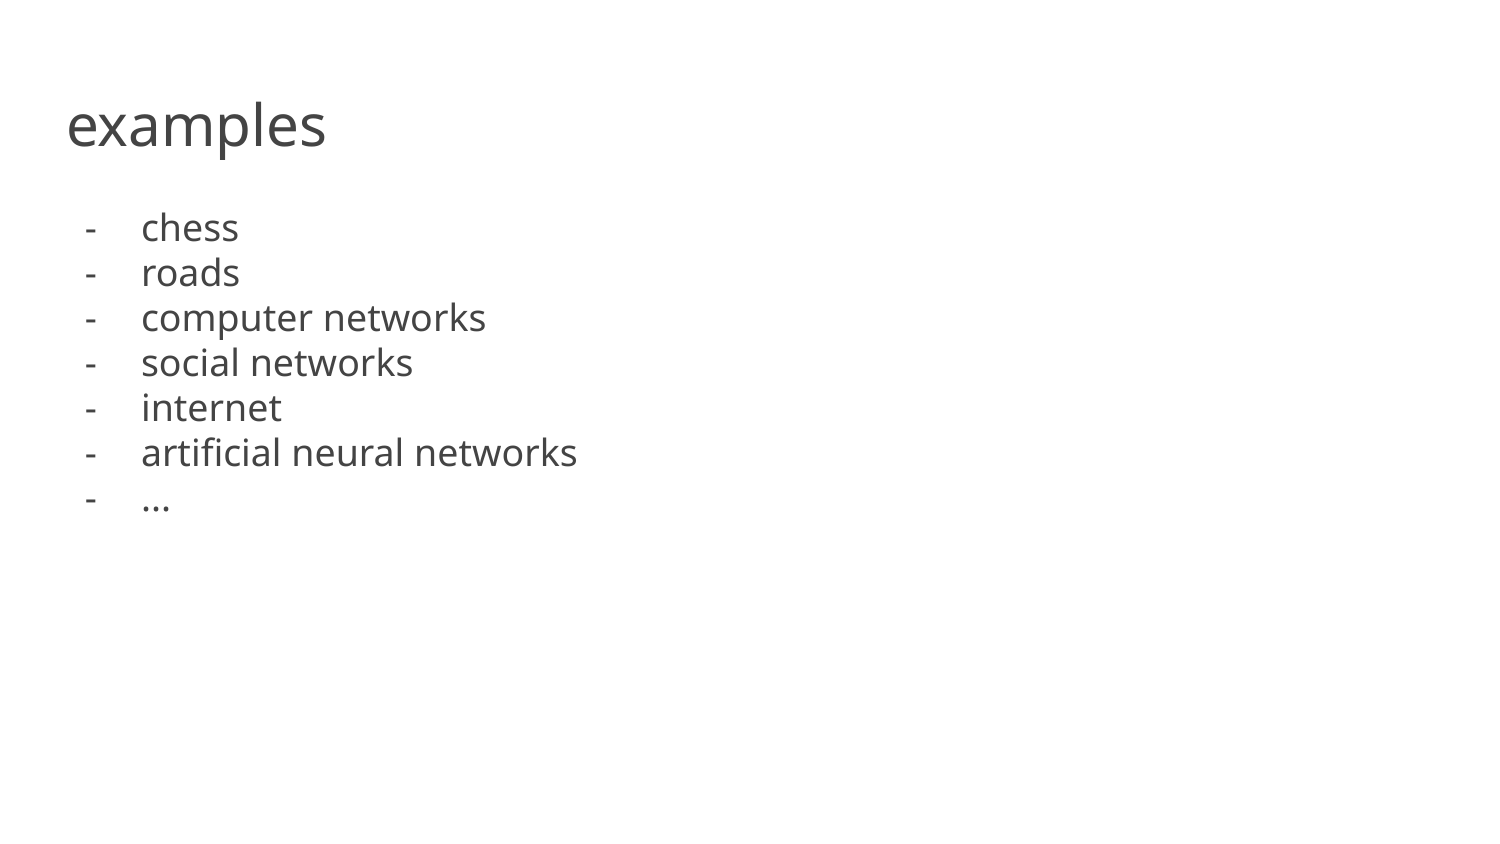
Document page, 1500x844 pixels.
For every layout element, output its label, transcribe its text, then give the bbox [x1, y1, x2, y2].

list chess roads computer networks social networks internet artificial neural networks ... [51, 189, 1449, 750]
title examples [51, 72, 1449, 167]
